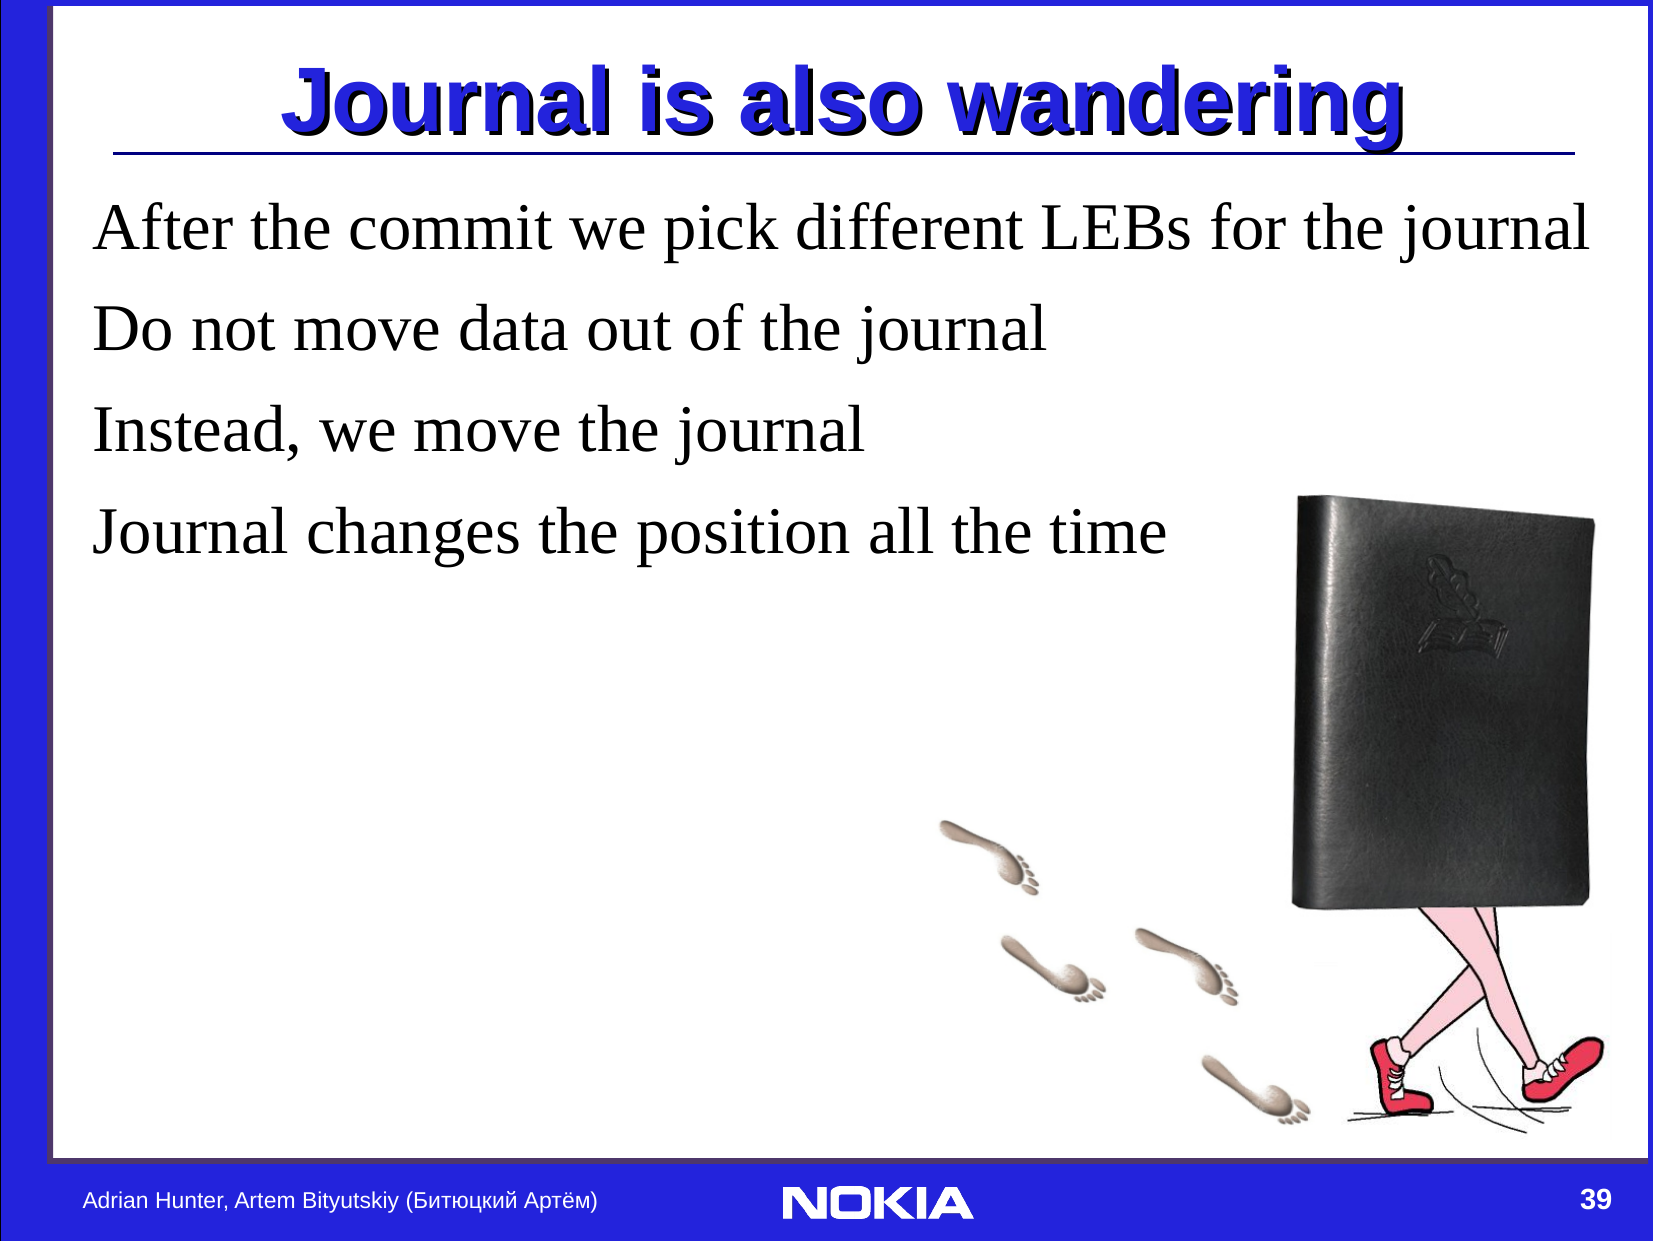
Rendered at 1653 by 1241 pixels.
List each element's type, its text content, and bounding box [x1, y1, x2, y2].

picture [783, 1186, 974, 1219]
title Journal is also wandering [100, 0, 1588, 189]
list After the commit we pick different LEBs for the journal Do not move data out of the journal Instead, we move the journal Journal changes the position all the time [75, 189, 1613, 676]
picture [917, 487, 1641, 1142]
